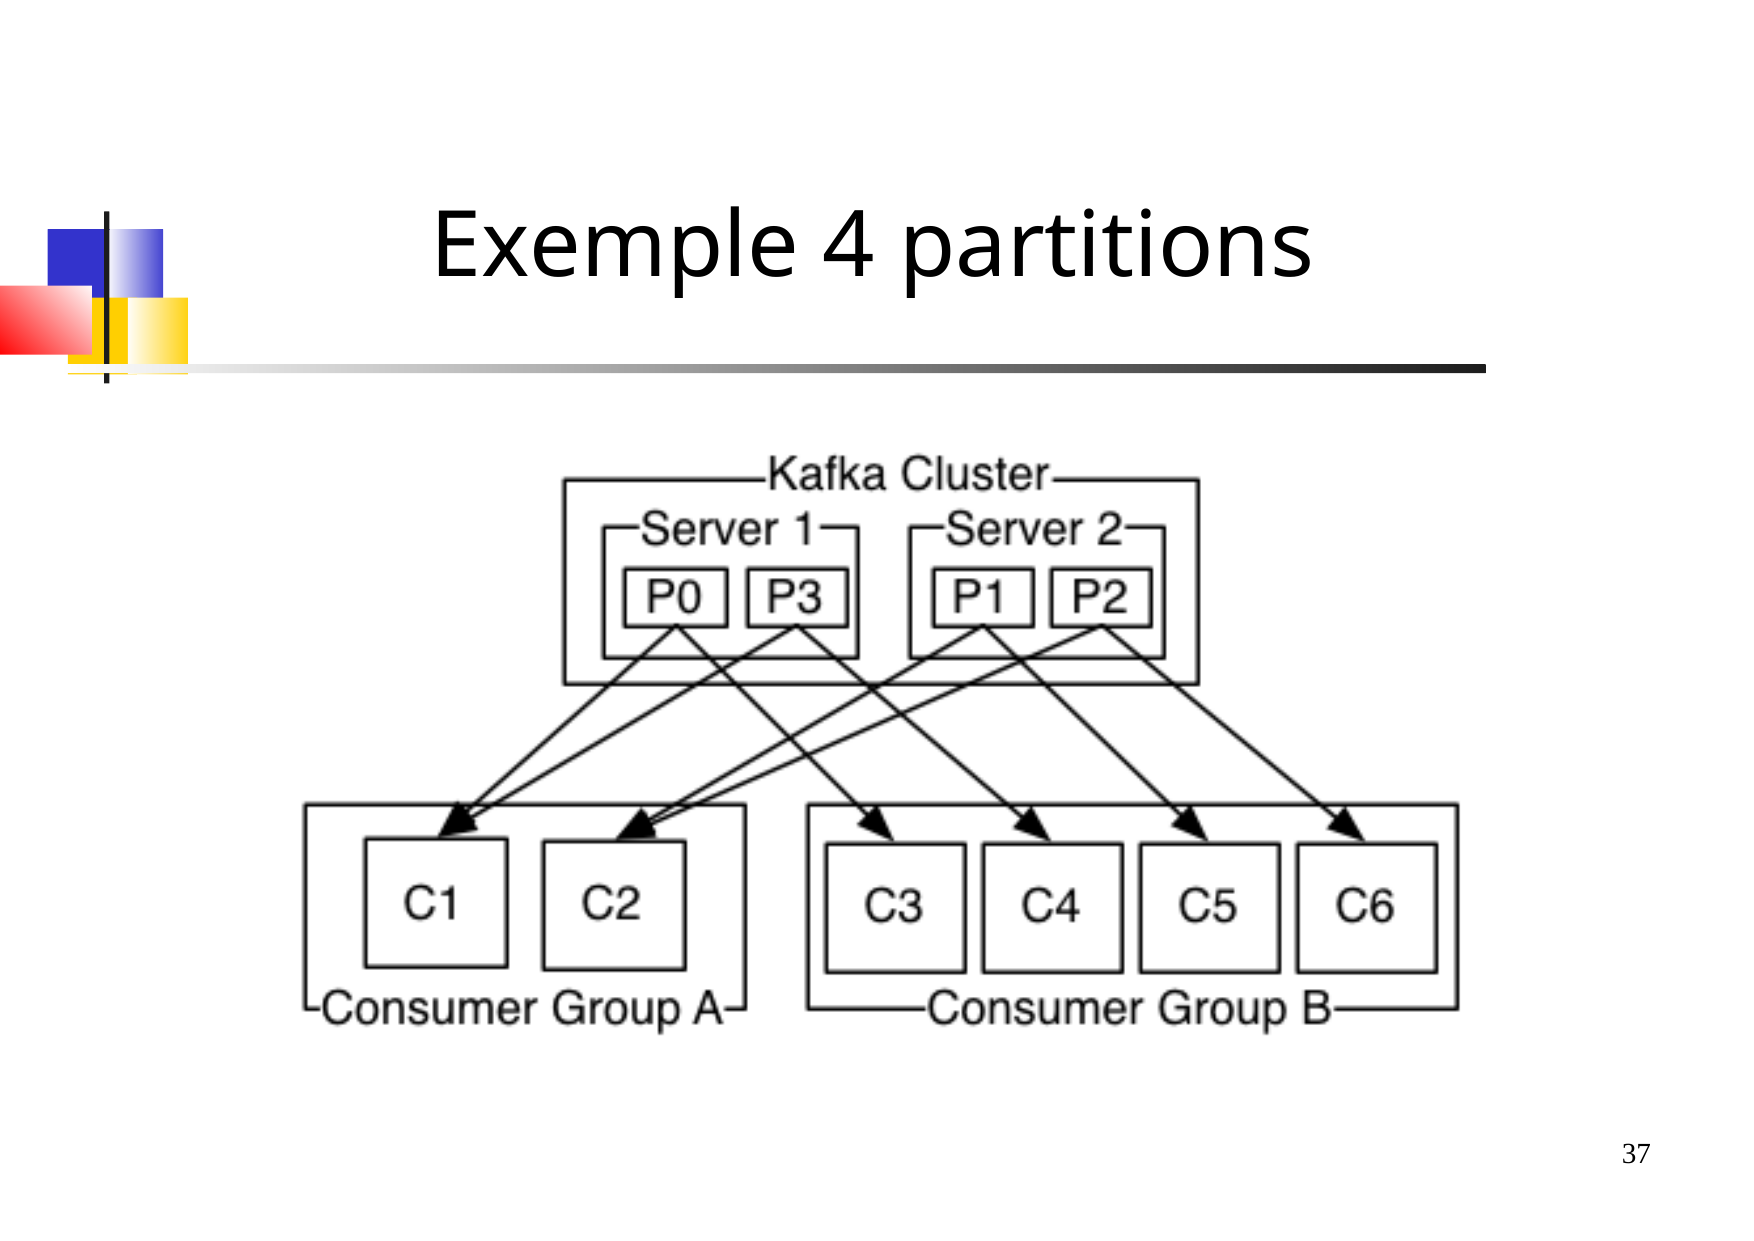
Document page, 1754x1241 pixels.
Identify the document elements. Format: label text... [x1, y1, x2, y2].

title Exemple 4 partitions [179, 139, 1567, 351]
picture [261, 412, 1502, 1072]
